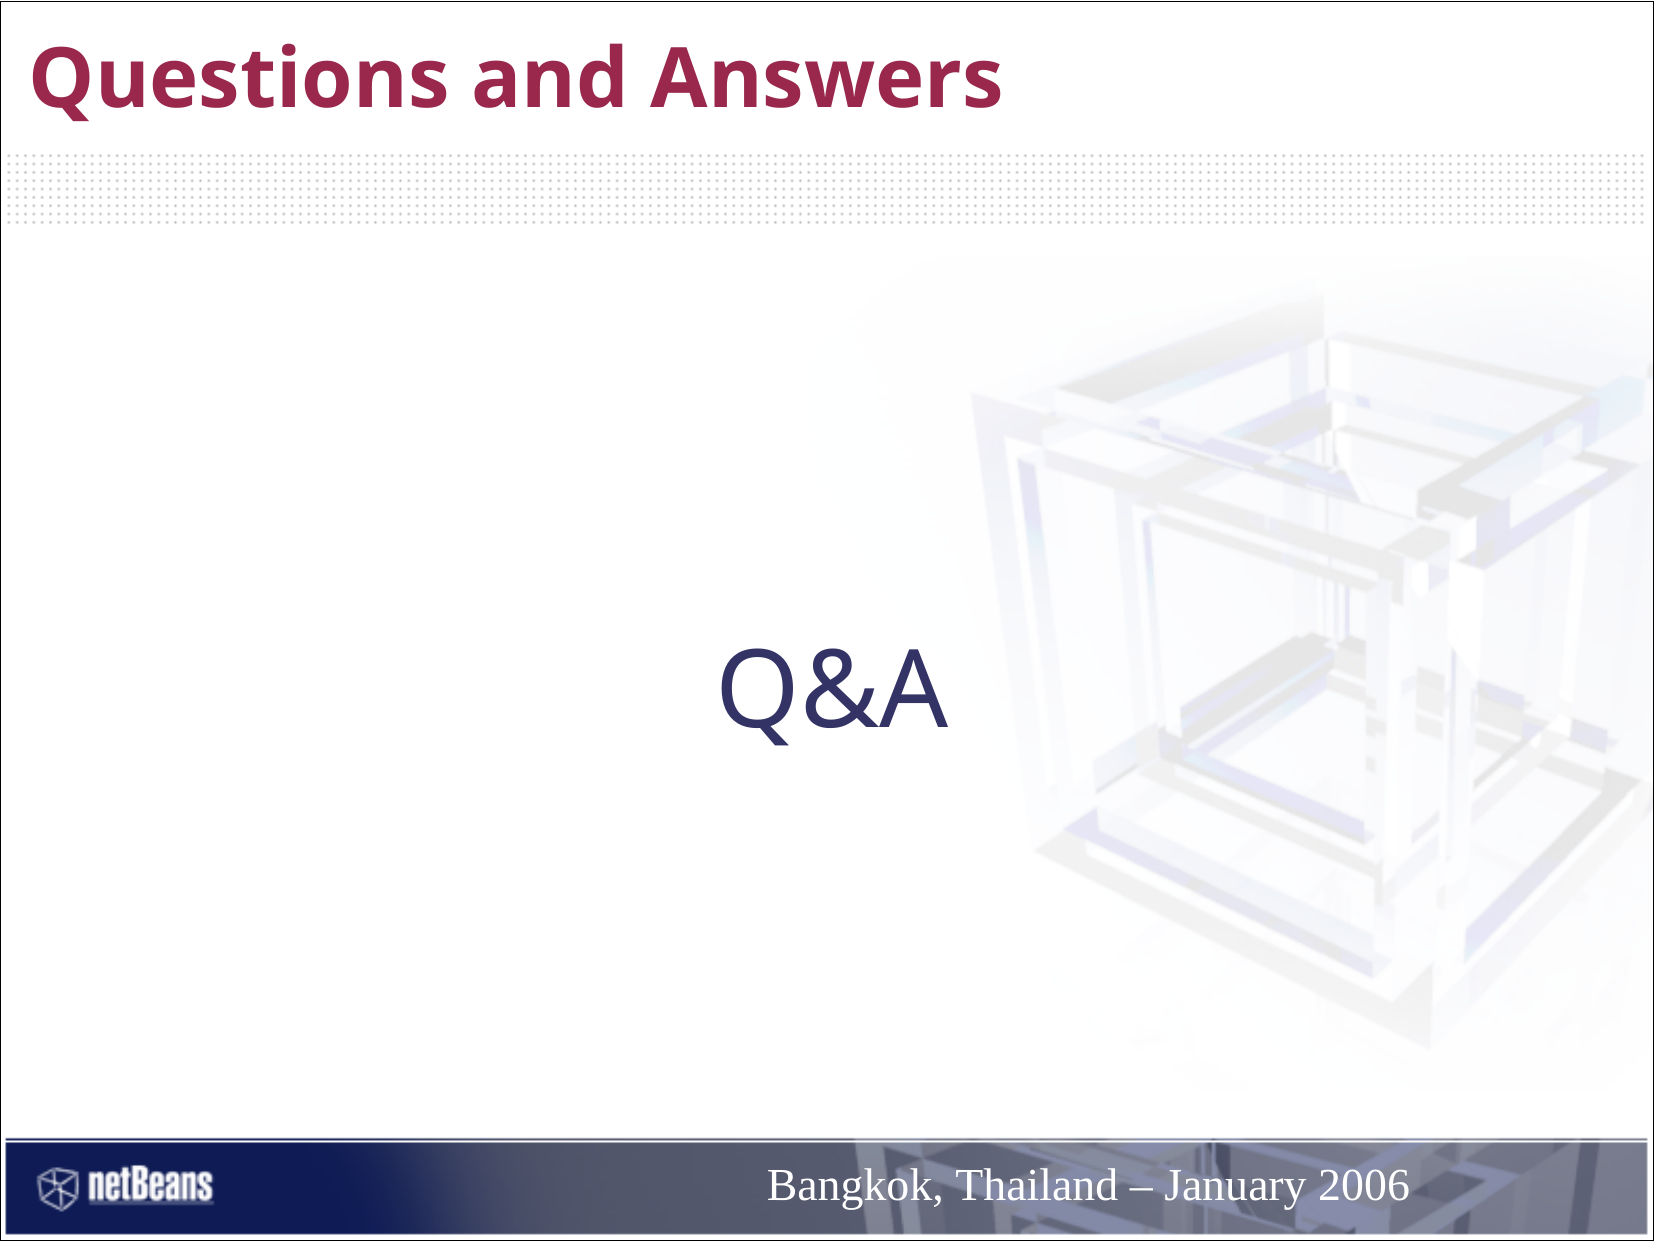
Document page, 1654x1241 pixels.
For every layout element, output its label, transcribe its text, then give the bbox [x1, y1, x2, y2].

title Questions and Answers [28, 0, 1619, 152]
list Q&A [73, 257, 1574, 1127]
picture [1, 2, 1653, 1240]
